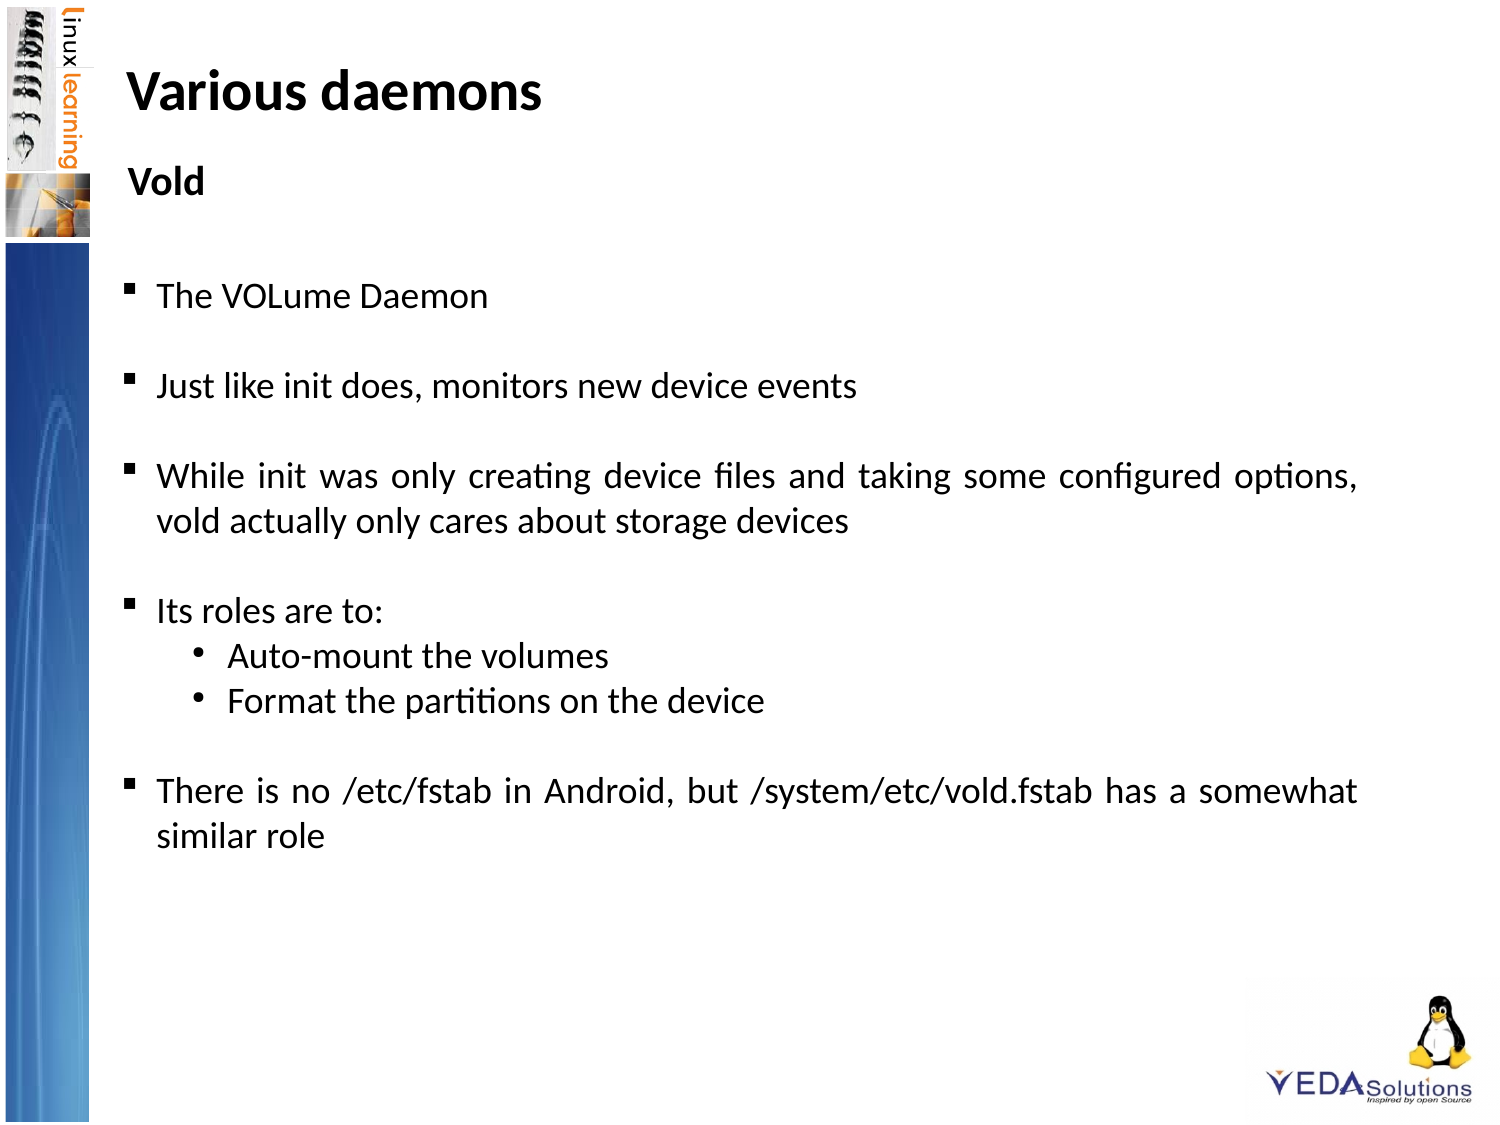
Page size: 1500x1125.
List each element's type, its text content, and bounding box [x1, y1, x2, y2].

text_box The VOLume Daemon Just like init does, monitors new device events While init was only creating device files and taking some configured options, vold actually only cares about storage devices Its roles are to: Auto-mount the volumes Format the partitions on the device There is no /etc/fstab in Android, but /system/etc/vold.fstab has a somewhat similar role [106, 213, 1375, 1023]
picture [5, 0, 97, 237]
picture [1245, 977, 1500, 1125]
text_box Various daemons [112, 45, 1425, 197]
picture [5, 243, 89, 1122]
text_box Vold [112, 156, 856, 269]
